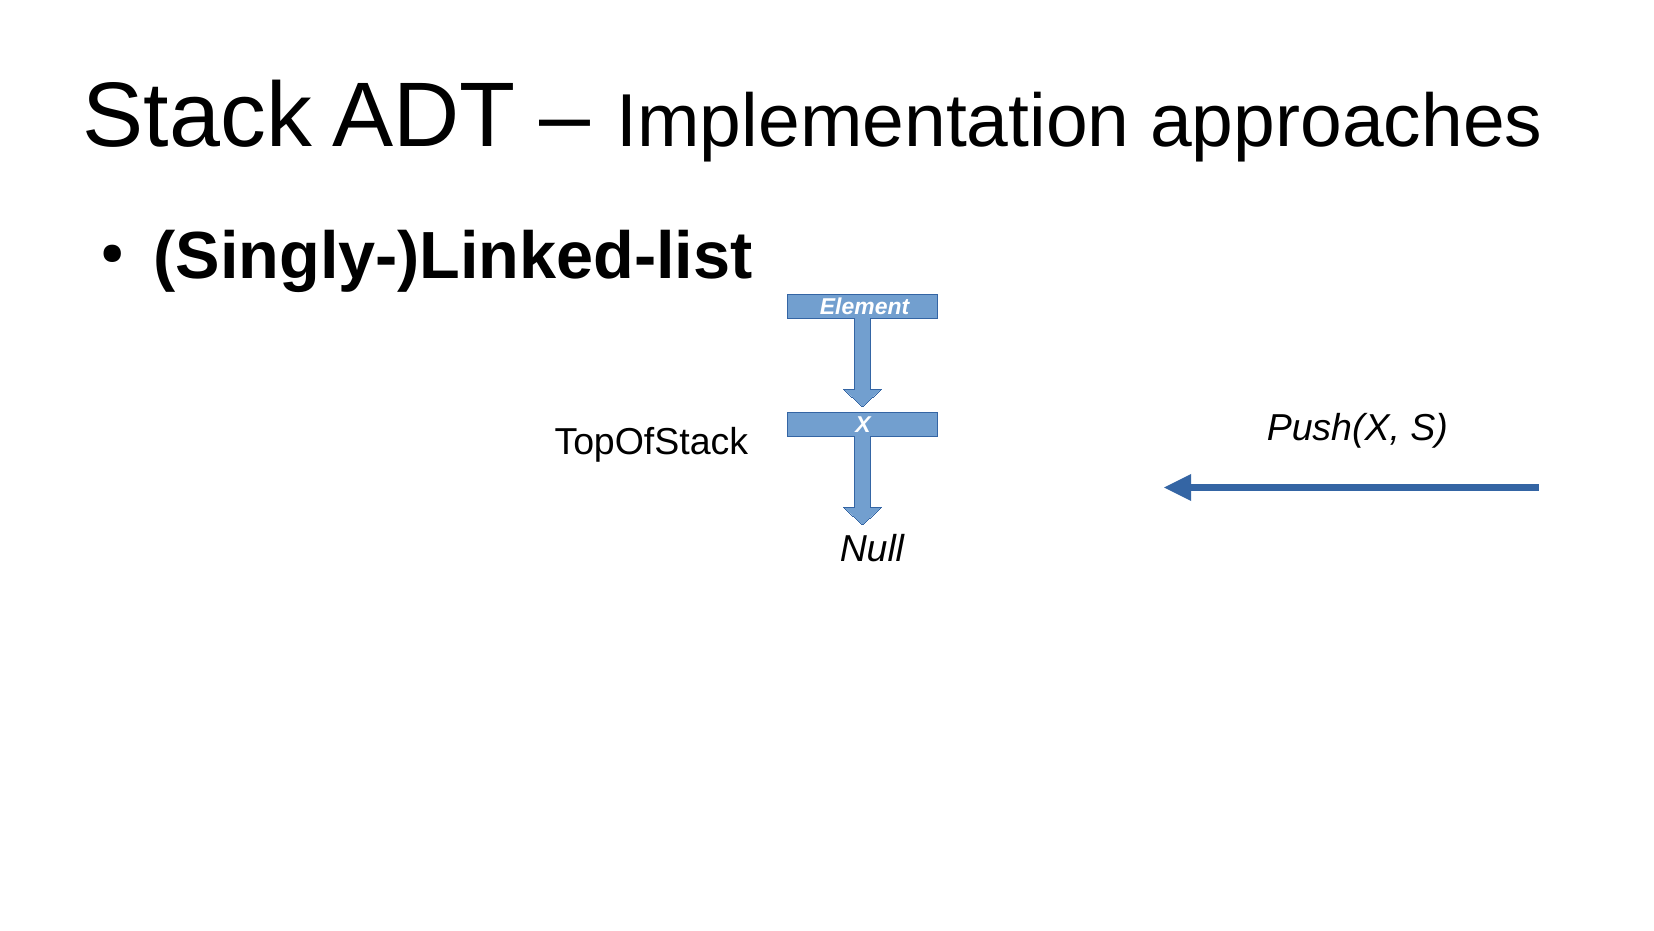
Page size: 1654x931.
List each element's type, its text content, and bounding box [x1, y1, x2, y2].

title Stack ADT – Implementation approaches [82, 37, 1571, 193]
text_box Null [825, 519, 920, 577]
text_box Push(X, S) [1252, 398, 1463, 456]
text_box X [840, 404, 991, 445]
list (Singly-)Linked-list [82, 217, 1571, 758]
text_box [787, 412, 840, 437]
text_box Element [805, 286, 956, 327]
text_box [843, 445, 882, 525]
text_box TopOfStack [539, 413, 764, 470]
text_box [787, 294, 805, 319]
text_box [843, 327, 882, 404]
